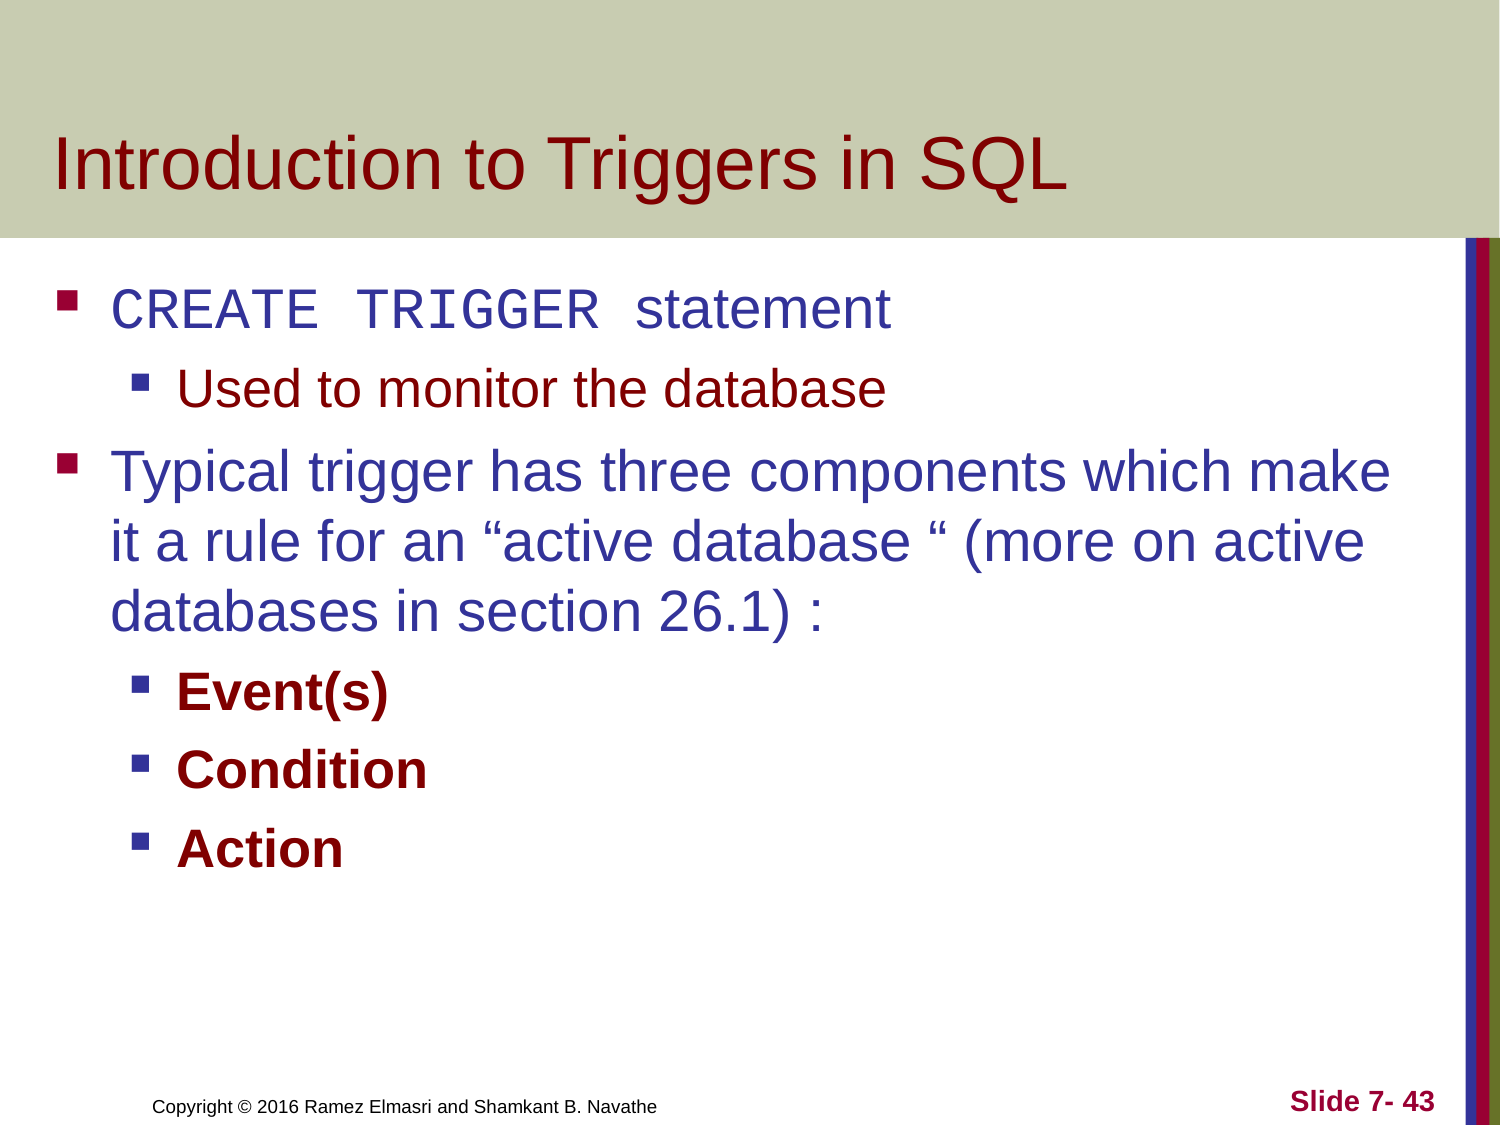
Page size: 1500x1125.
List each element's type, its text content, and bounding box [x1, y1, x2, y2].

text_box Slide 7- 43 [1137, 1050, 1450, 1125]
list CREATE TRIGGER statement Used to monitor the database Typical trigger has three components which make it a rule for an “active database “ (more on active databases in section 26.1) : Event(s) Condition Action [39, 262, 1400, 1013]
title Introduction to Triggers in SQL [37, 49, 1317, 213]
